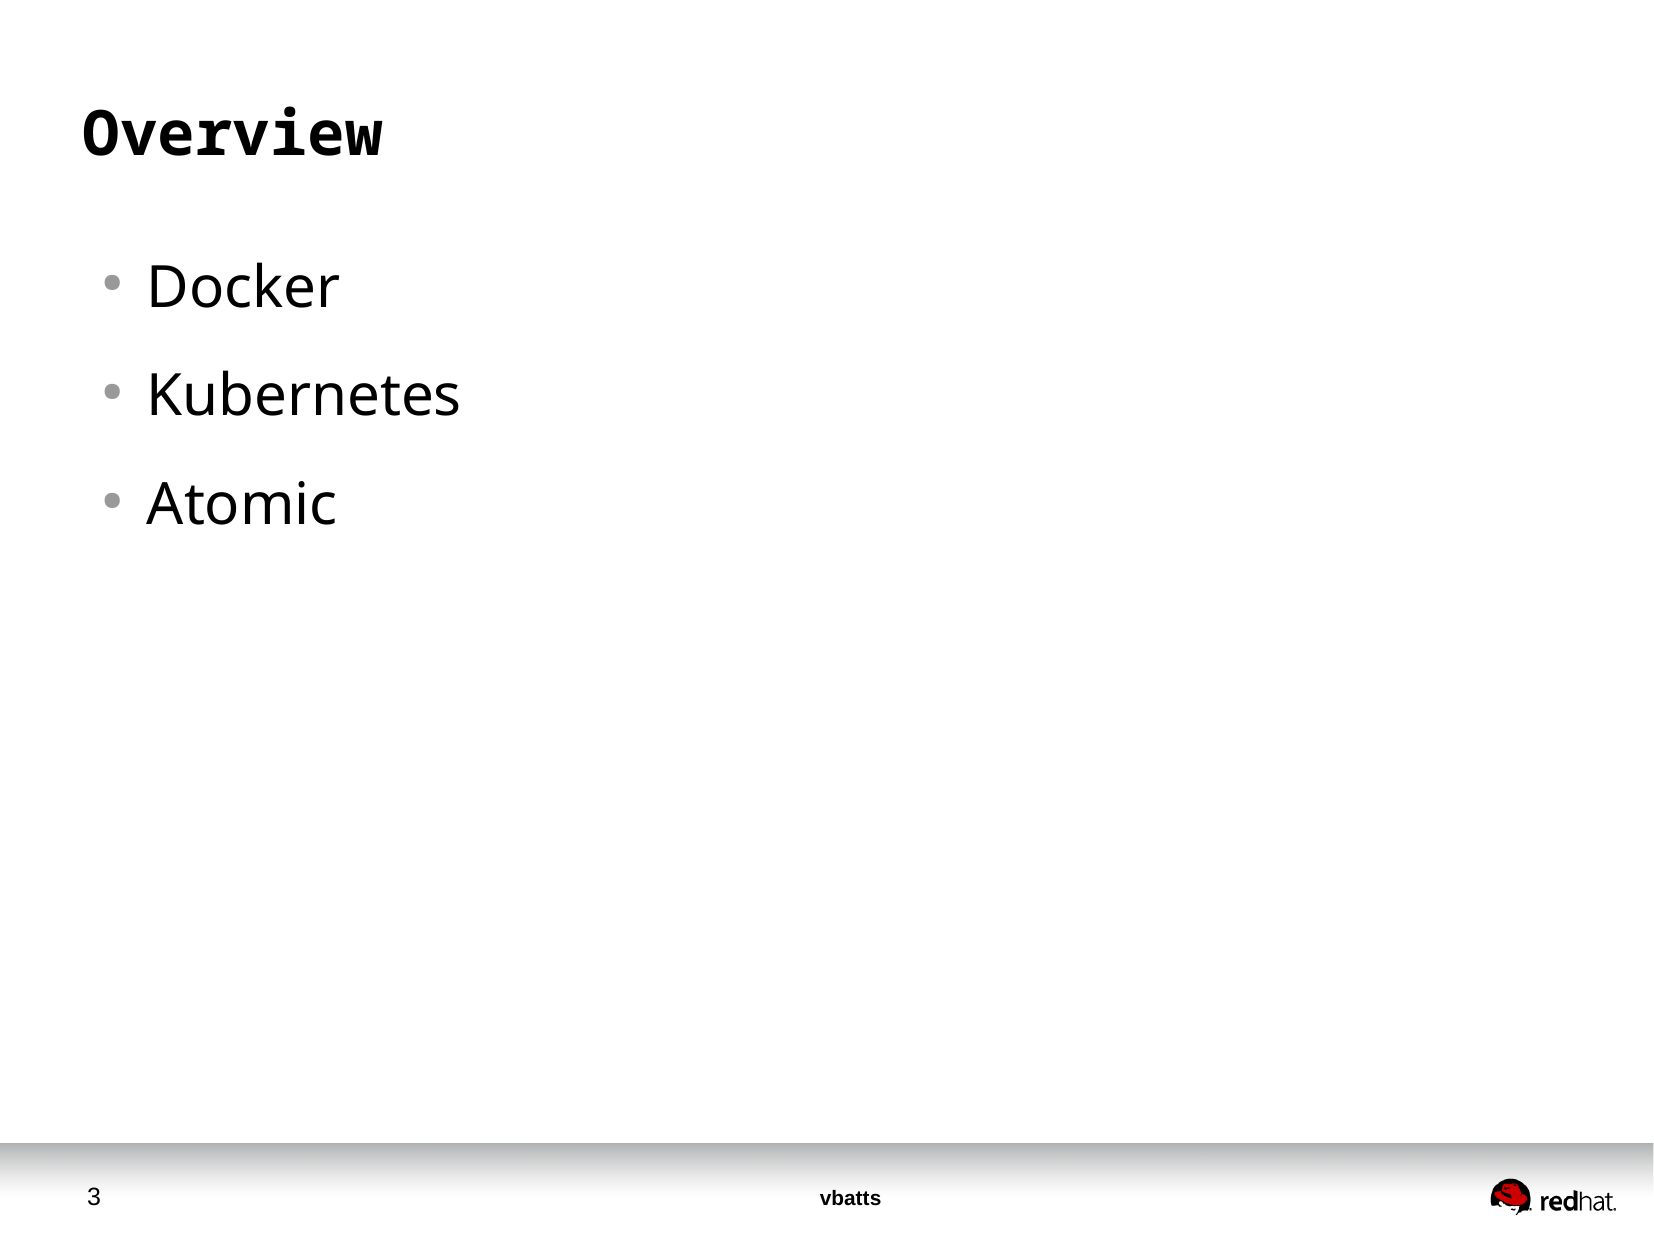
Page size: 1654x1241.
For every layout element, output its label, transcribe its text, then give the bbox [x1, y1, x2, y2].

list Docker Kubernetes Atomic [86, 244, 1576, 1039]
picture [0, 1143, 1654, 1241]
title Overview [82, 37, 1571, 226]
